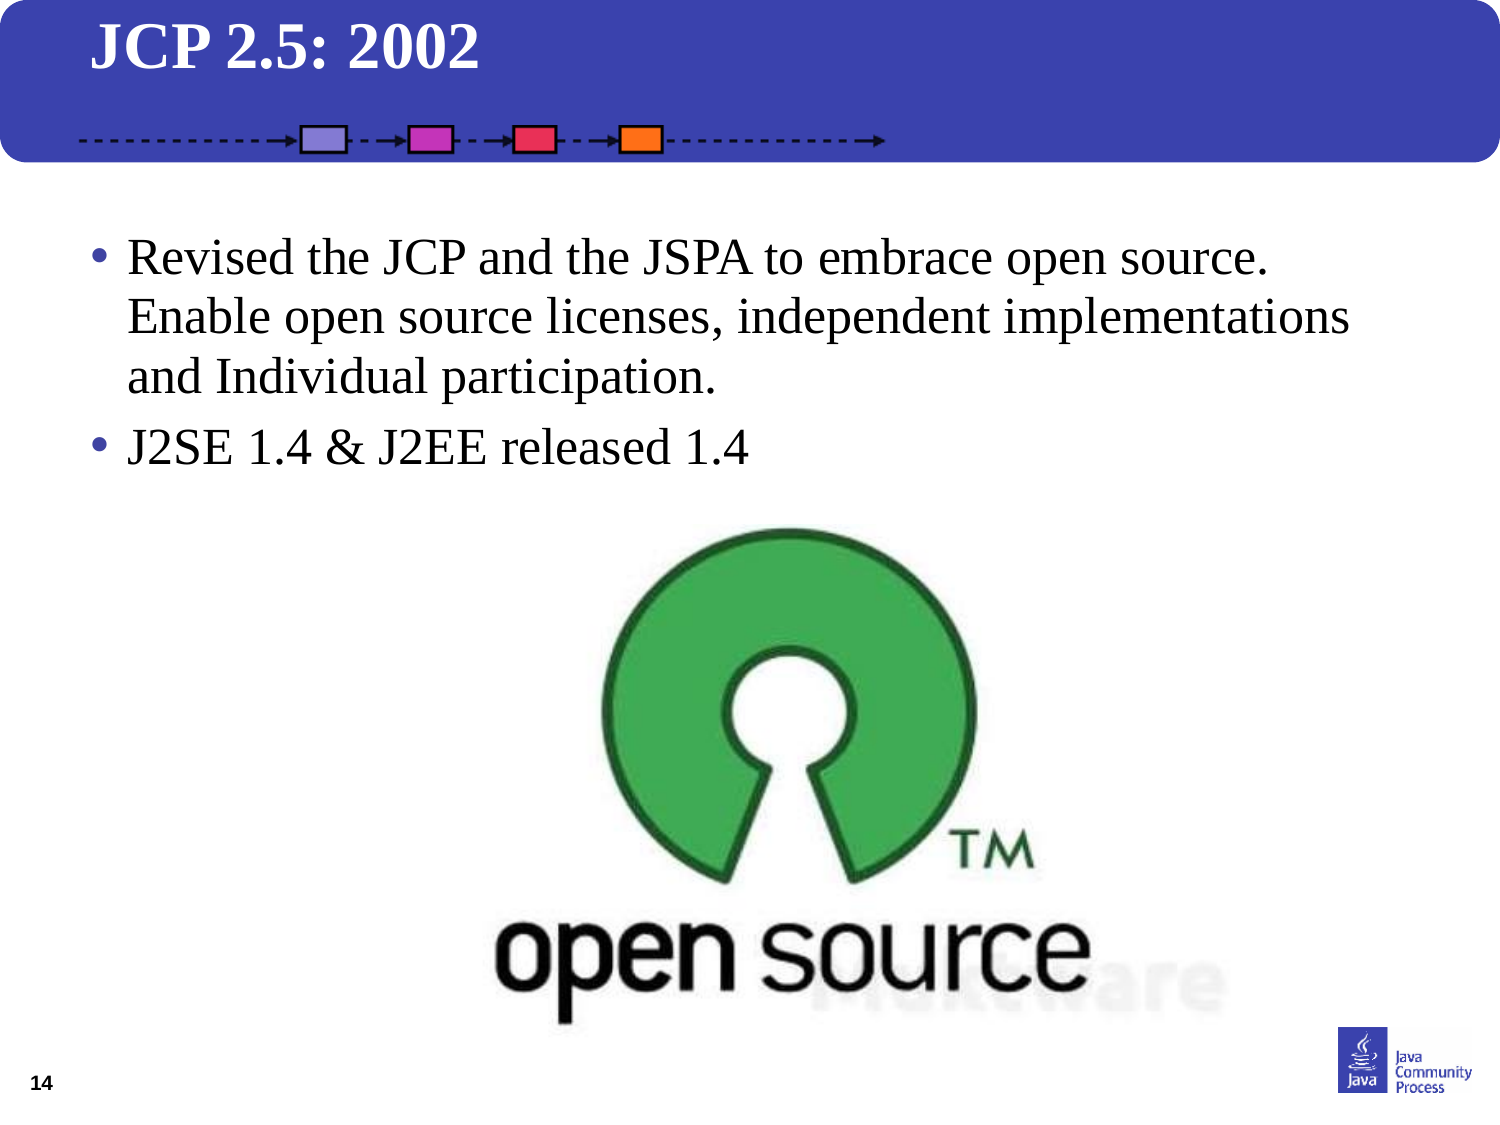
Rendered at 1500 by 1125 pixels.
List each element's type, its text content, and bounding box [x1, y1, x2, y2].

list Revised the JCP and the JSPA to embrace open source. Enable open source licenses, independent implementations and Individual participation. J2SE 1.4 & J2EE released 1.4 [75, 219, 1425, 1061]
picture [1337, 1026, 1472, 1093]
picture [326, 524, 1276, 1051]
title JCP 2.5: 2002 [75, 0, 1391, 143]
picture [70, 125, 897, 156]
